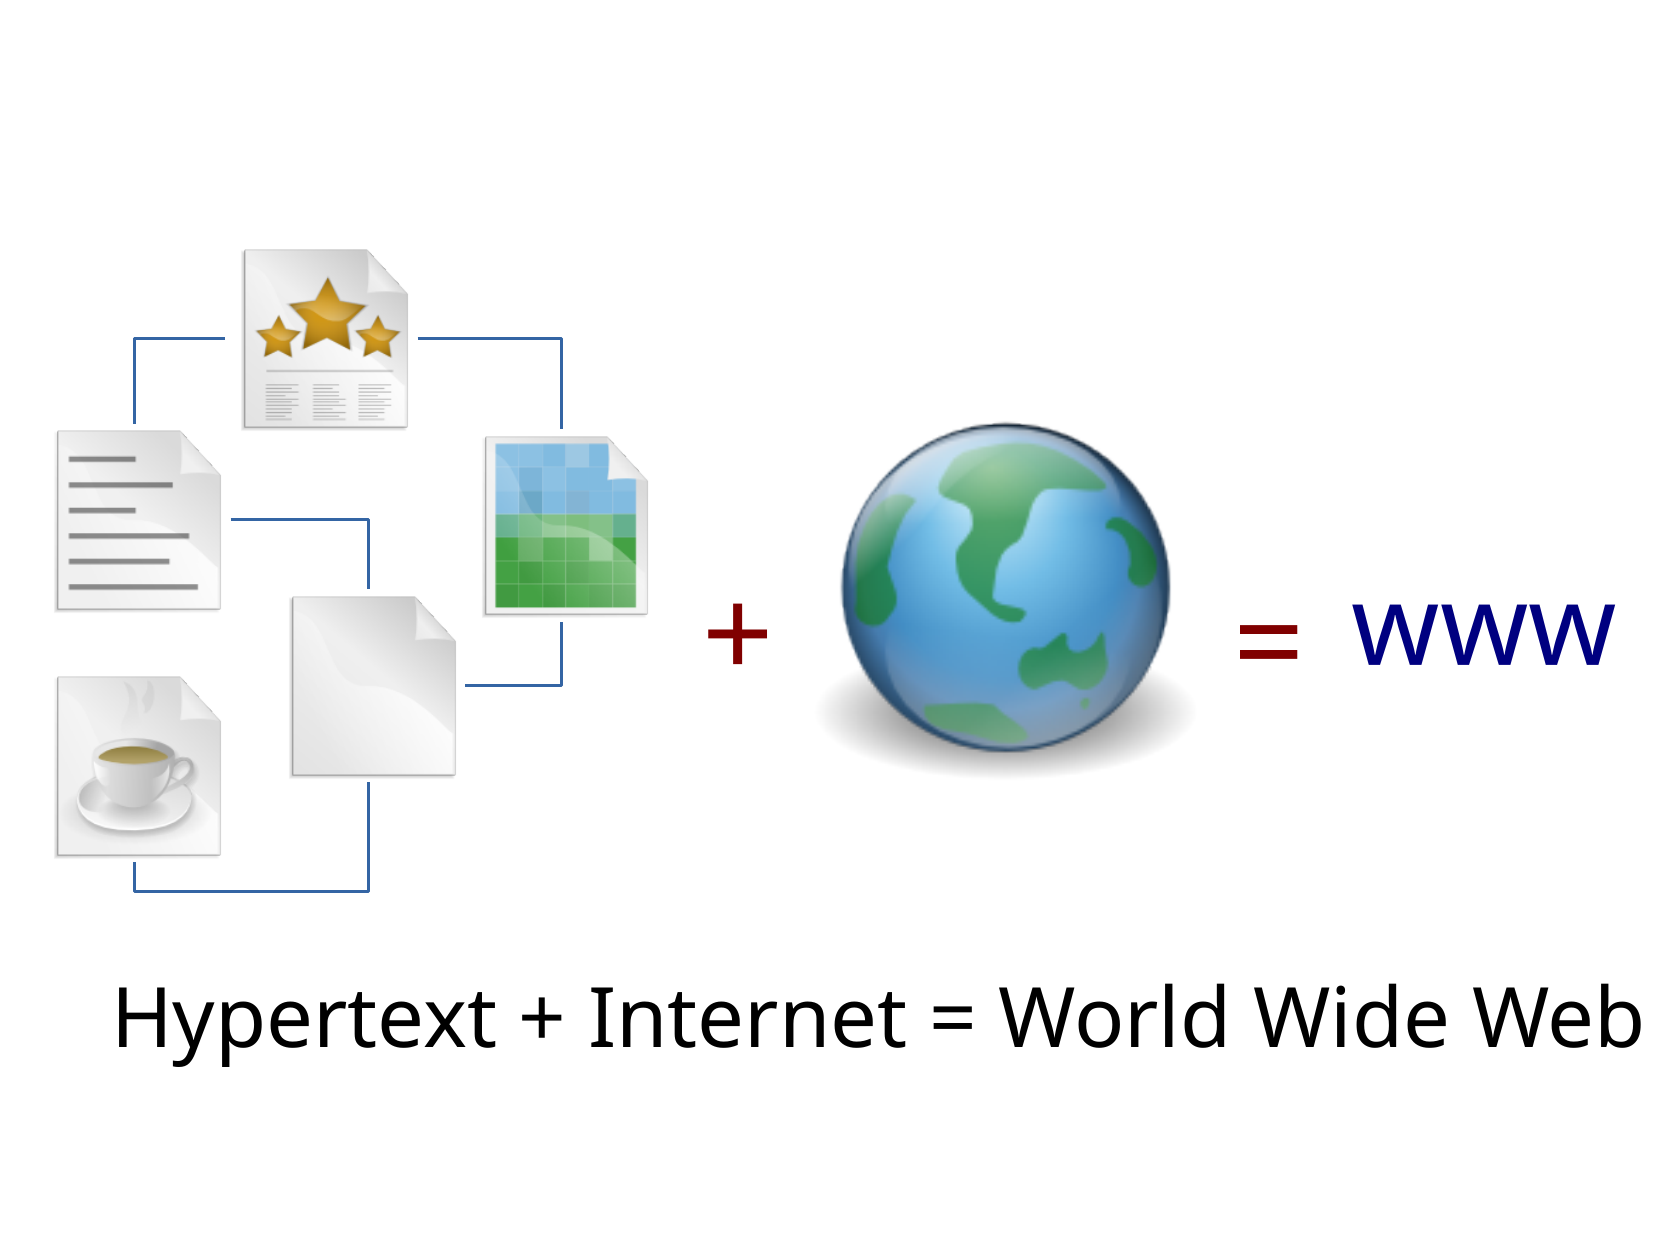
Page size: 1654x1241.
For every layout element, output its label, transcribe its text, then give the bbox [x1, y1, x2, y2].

text_box = [1218, 545, 1329, 735]
text_box www [1337, 537, 1616, 710]
picture [37, 242, 418, 617]
picture [776, 360, 1228, 812]
picture [37, 669, 231, 863]
text_box + [687, 537, 797, 703]
text_box Hypertext + Internet = World Wide Web [96, 950, 1558, 1066]
picture [272, 429, 658, 783]
